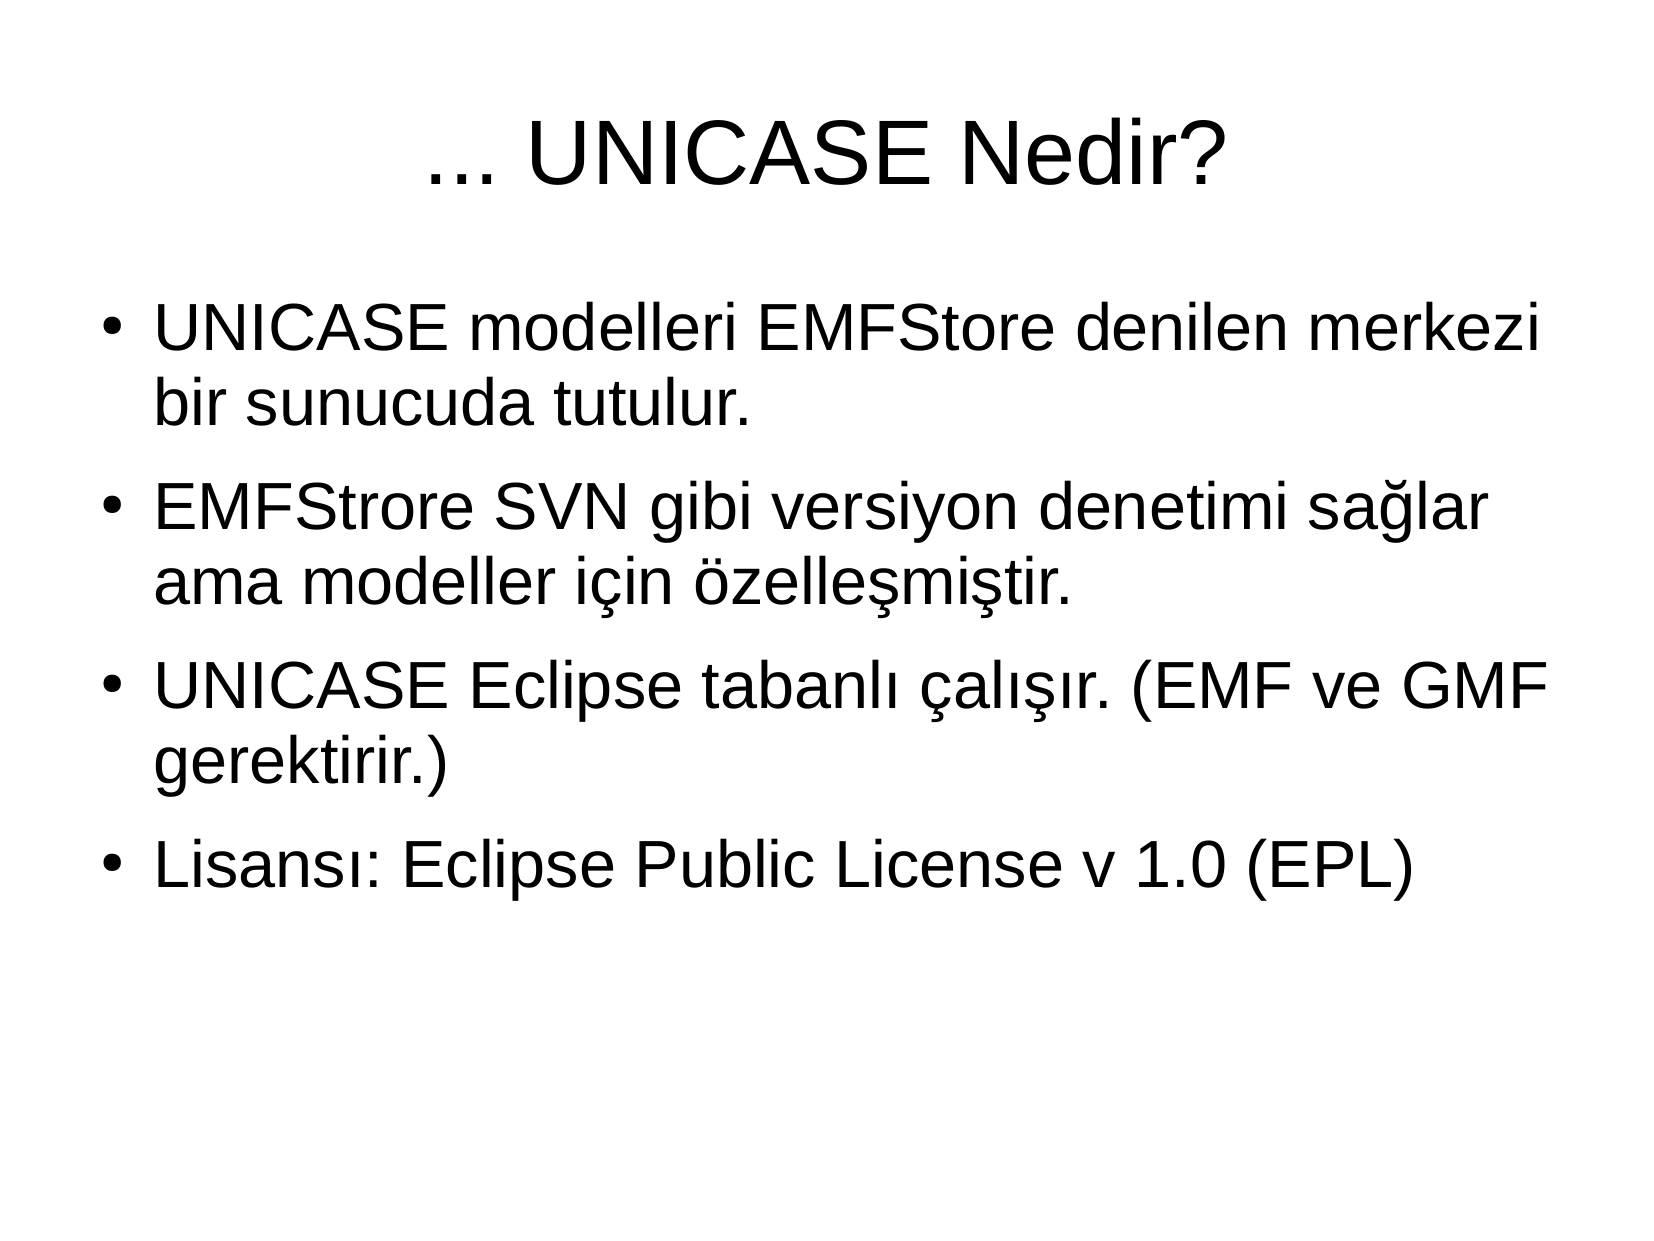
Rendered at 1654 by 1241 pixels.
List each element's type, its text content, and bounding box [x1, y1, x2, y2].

title ... UNICASE Nedir? [82, 49, 1571, 257]
list UNICASE modelleri EMFStore denilen merkezi bir sunucuda tutulur. EMFStrore SVN gibi versiyon denetimi sağlar ama modeller için özelleşmiştir. UNICASE Eclipse tabanlı çalışır. (EMF ve GMF gerektirir.) Lisansı: Eclipse Public License v 1.0 (EPL) [82, 290, 1571, 1109]
